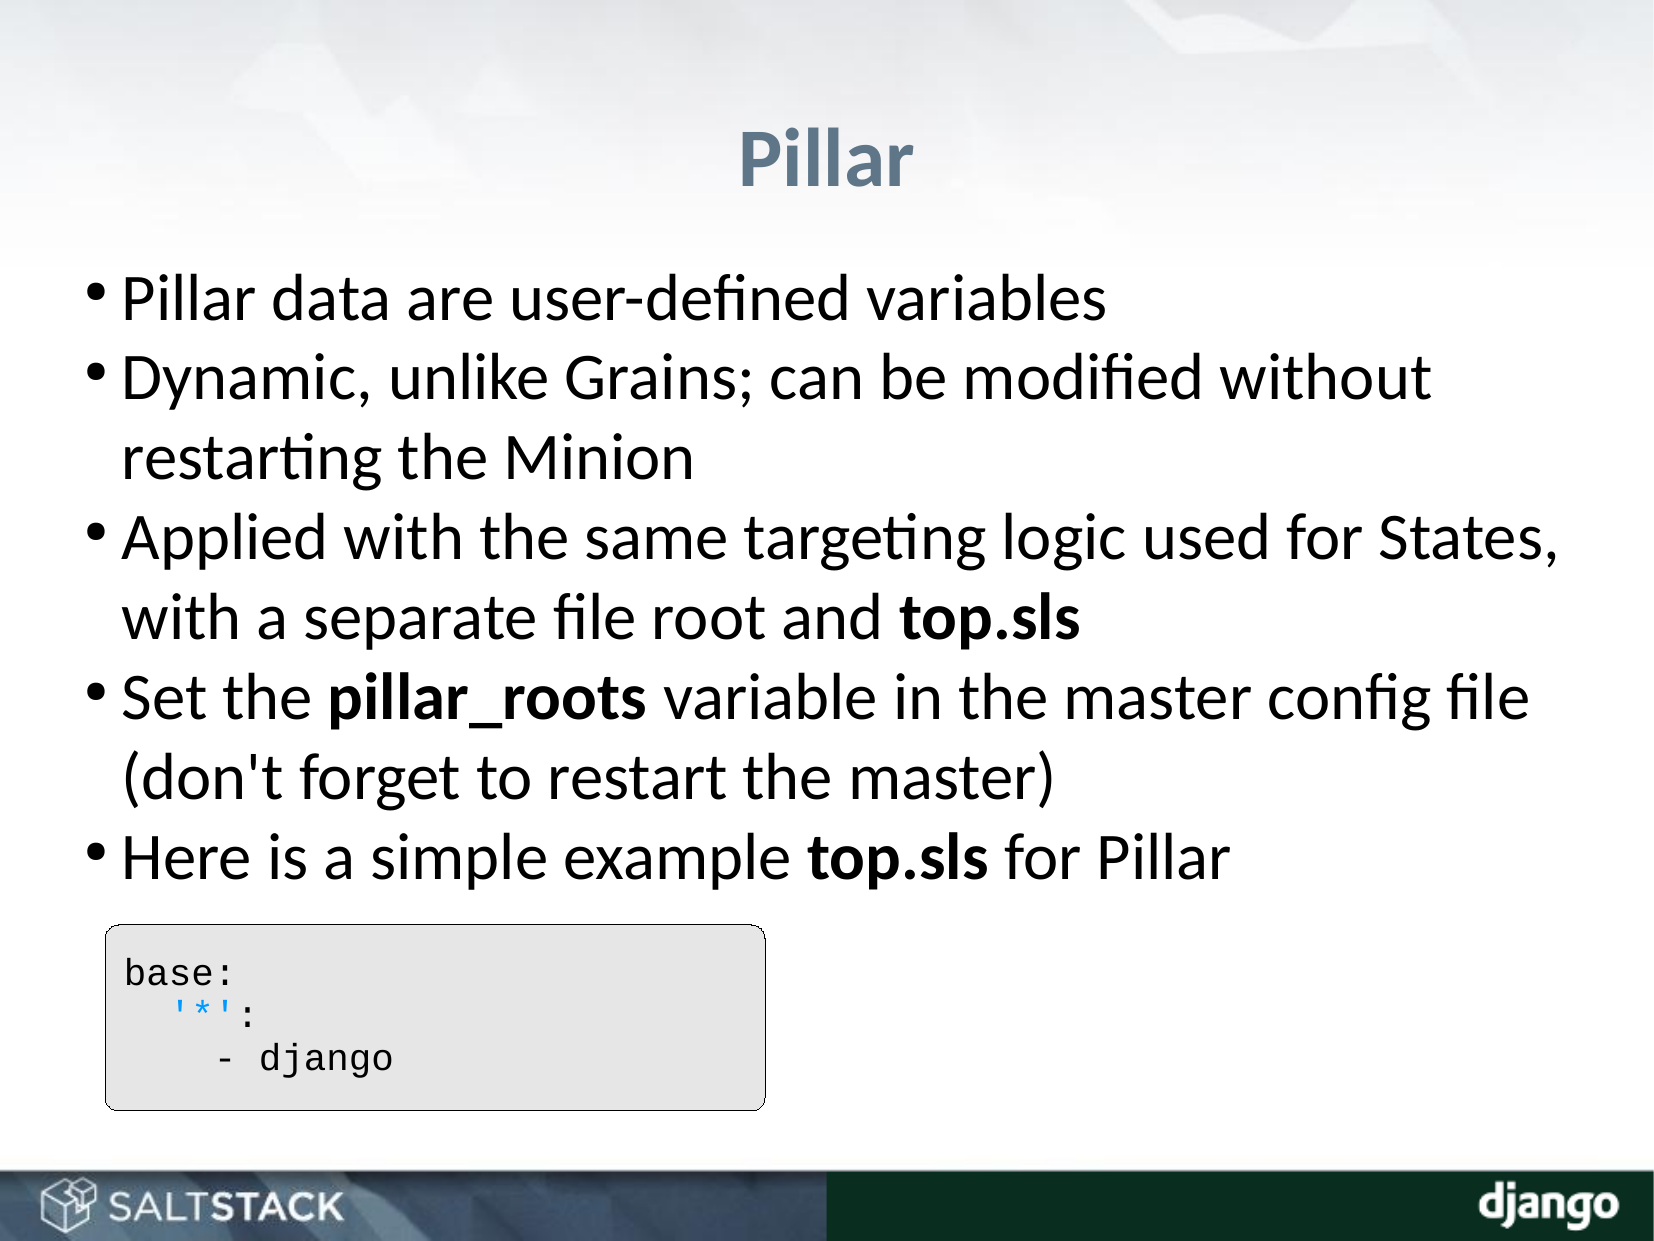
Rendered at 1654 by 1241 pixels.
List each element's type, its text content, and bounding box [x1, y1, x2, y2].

text_box Pillar data are user-defined variables Dynamic, unlike Grains; can be modified without restarting the Minion Applied with the same targeting logic used for States, with a separate file root and top.sls Set the pillar_roots variable in the master config file (don't forget to restart the master) Here is a simple example top.sls for Pillar [69, 245, 1585, 900]
picture [0, 0, 1654, 1241]
text_box base: '*': - django [105, 924, 766, 1111]
text_box Pillar [82, 49, 1571, 245]
